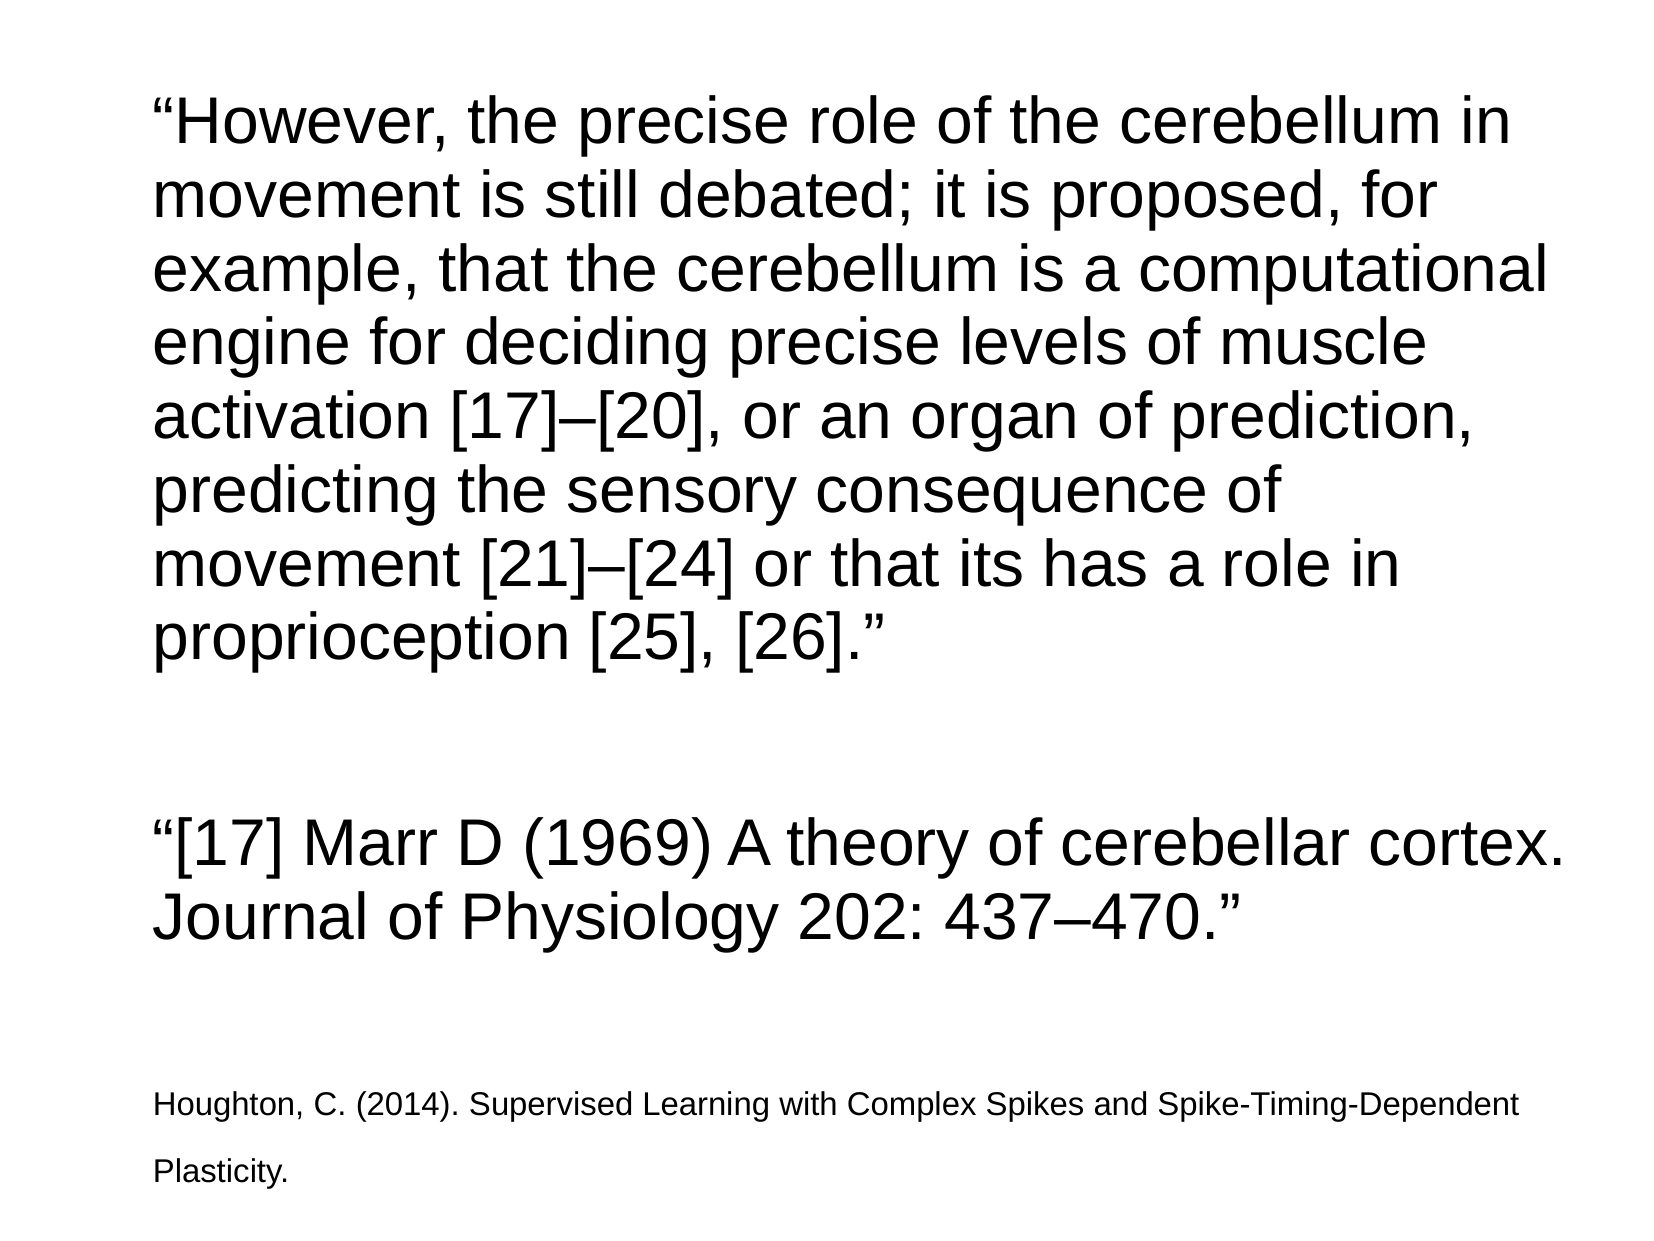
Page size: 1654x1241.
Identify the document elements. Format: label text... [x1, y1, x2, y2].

list “However, the precise role of the cerebellum in movement is still debated; it is proposed, for example, that the cerebellum is a computational engine for deciding precise levels of muscle activation [17]–[20], or an organ of prediction, predicting the sensory consequence of movement [21]–[24] or that its has a role in proprioception [25], [26].” “[17] Marr D (1969) A theory of cerebellar cortex. Journal of Physiology 202: 437–470.” Houghton, C. (2014). Supervised Learning with Complex Spikes and Spike-Timing-Dependent Plasticity. [82, 83, 1571, 1205]
